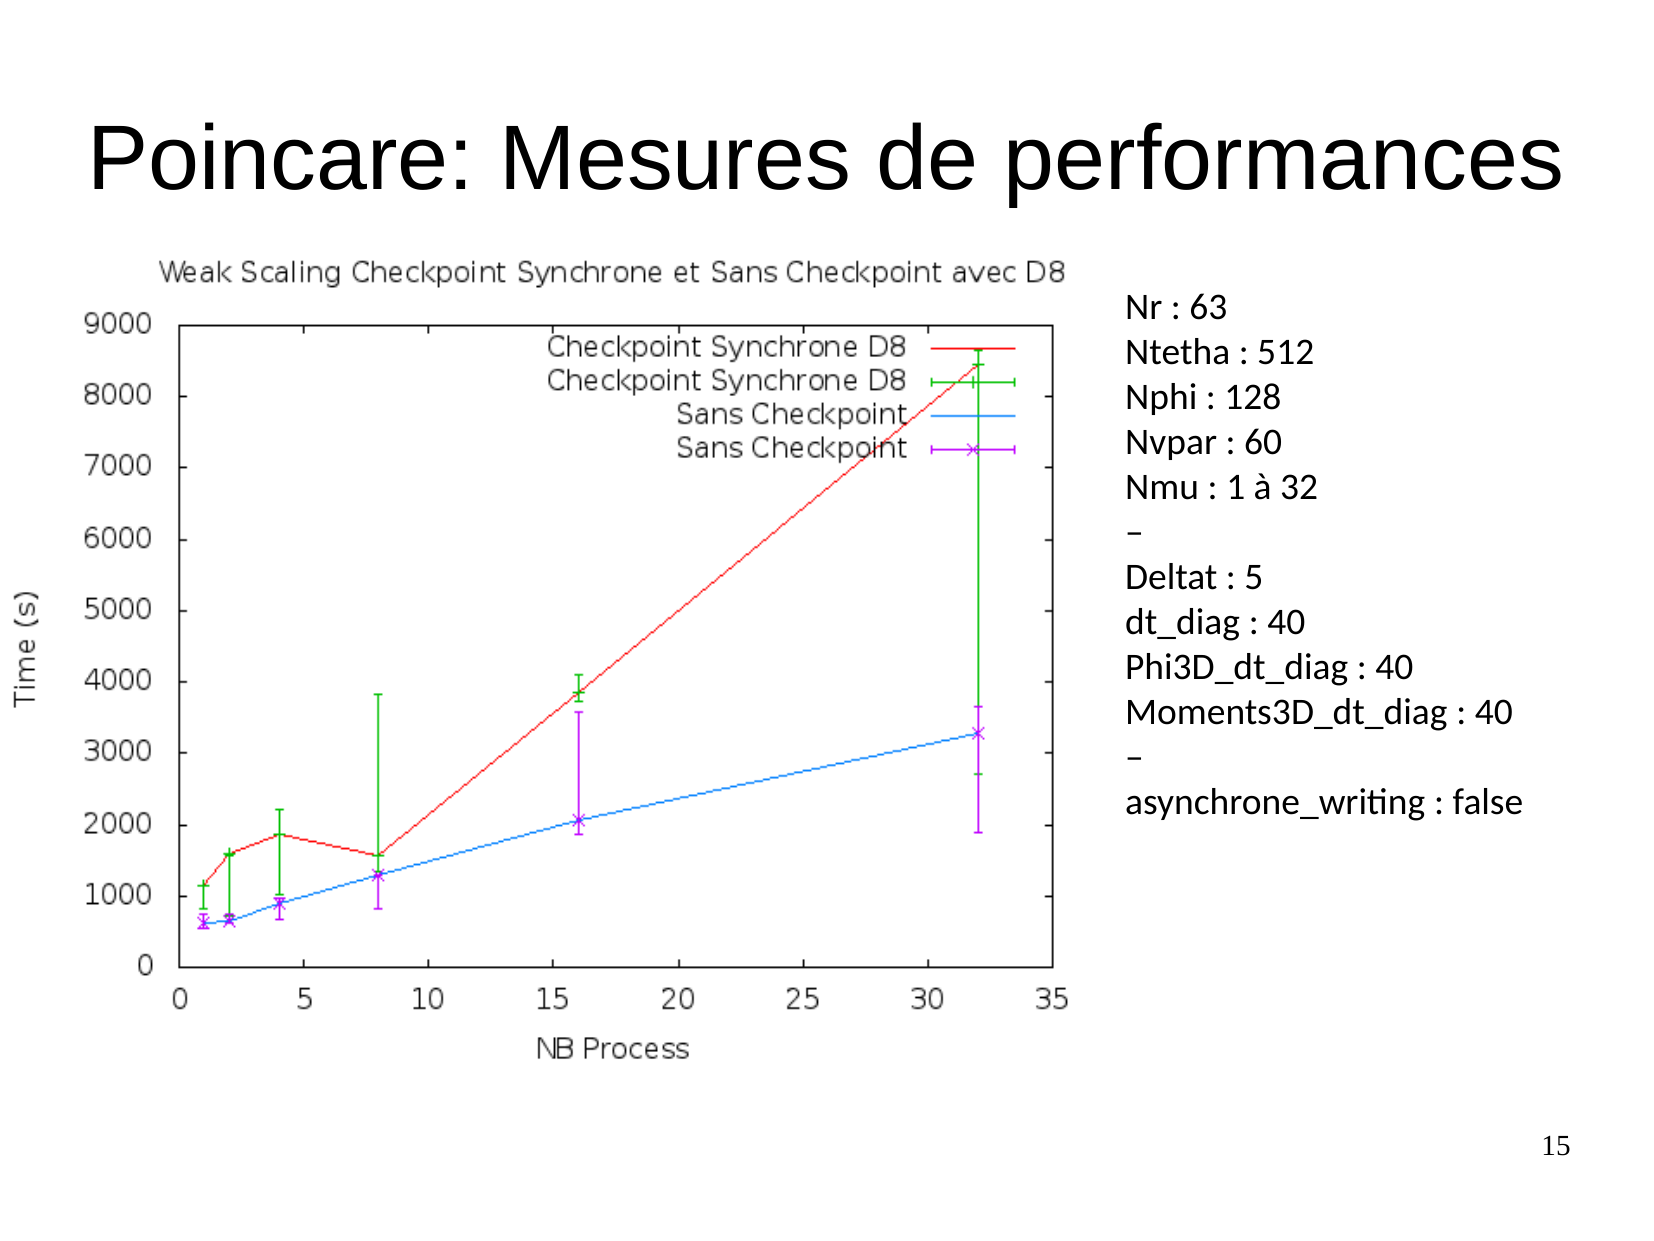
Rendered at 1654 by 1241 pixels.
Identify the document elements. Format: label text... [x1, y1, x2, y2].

picture [4, 224, 1111, 1075]
title Poincare: Mesures de performances [82, 49, 1571, 257]
text_box Nr : 63 Ntetha : 512 Nphi : 128 Nvpar : 60 Nmu : 1 à 32 – Deltat : 5 dt_diag : 40 Phi3D_dt_diag : 40 Moments3D_dt_diag : 40 – asynchrone_writing : false [1110, 274, 1654, 830]
